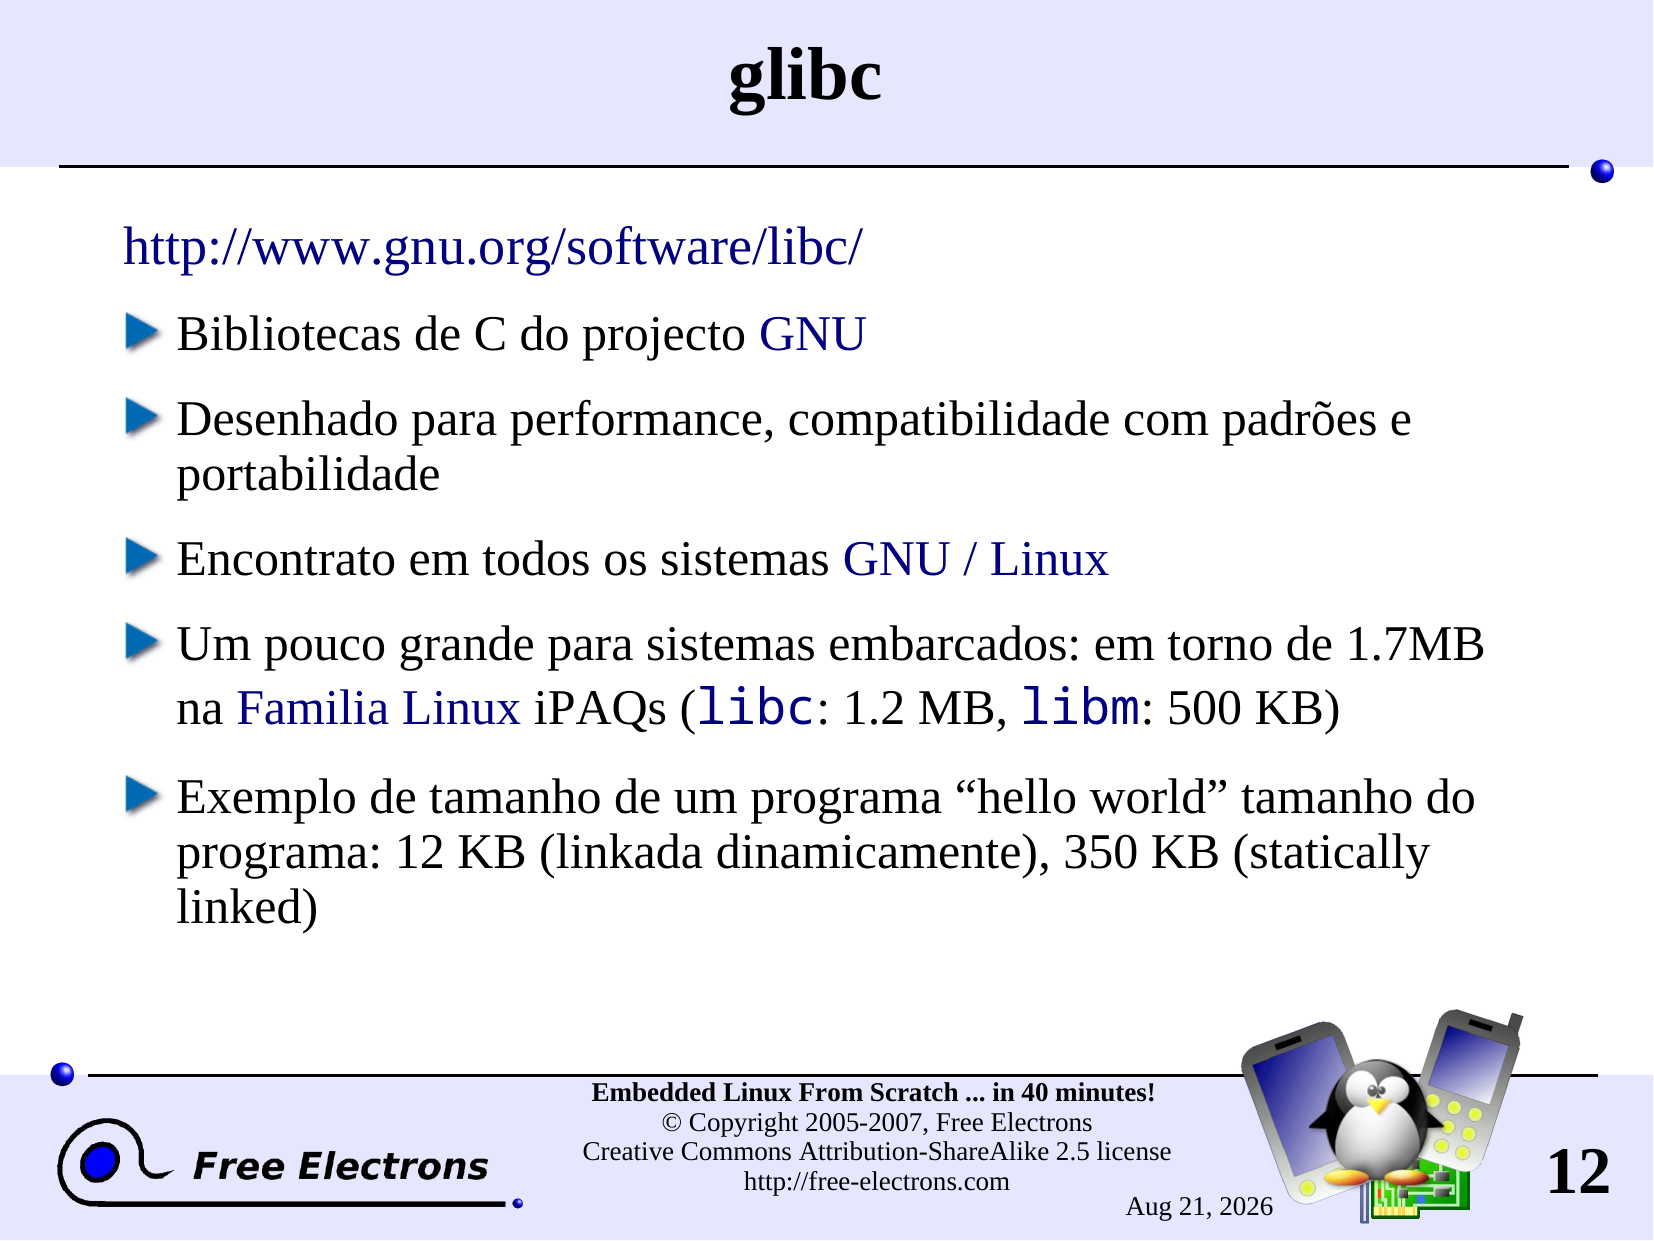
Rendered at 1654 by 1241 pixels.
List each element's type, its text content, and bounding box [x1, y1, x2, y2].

picture [1231, 1007, 1538, 1241]
picture [50, 1107, 527, 1216]
title glibc [60, 25, 1551, 124]
list http://www.gnu.org/software/libc/ Bibliotecas de C do projecto GNU Desenhado para performance, compatibilidade com padrões e portabilidade Encontrato em todos os sistemas GNU / Linux Um pouco grande para sistemas embarcados: em torno de 1.7MB na Familia Linux iPAQs (libc: 1.2 MB, libm: 500 KB) Exemplo de tamanho de um programa “hello world” tamanho do programa: 12 KB (linkada dinamicamente), 350 KB (statically linked) [105, 216, 1518, 1066]
